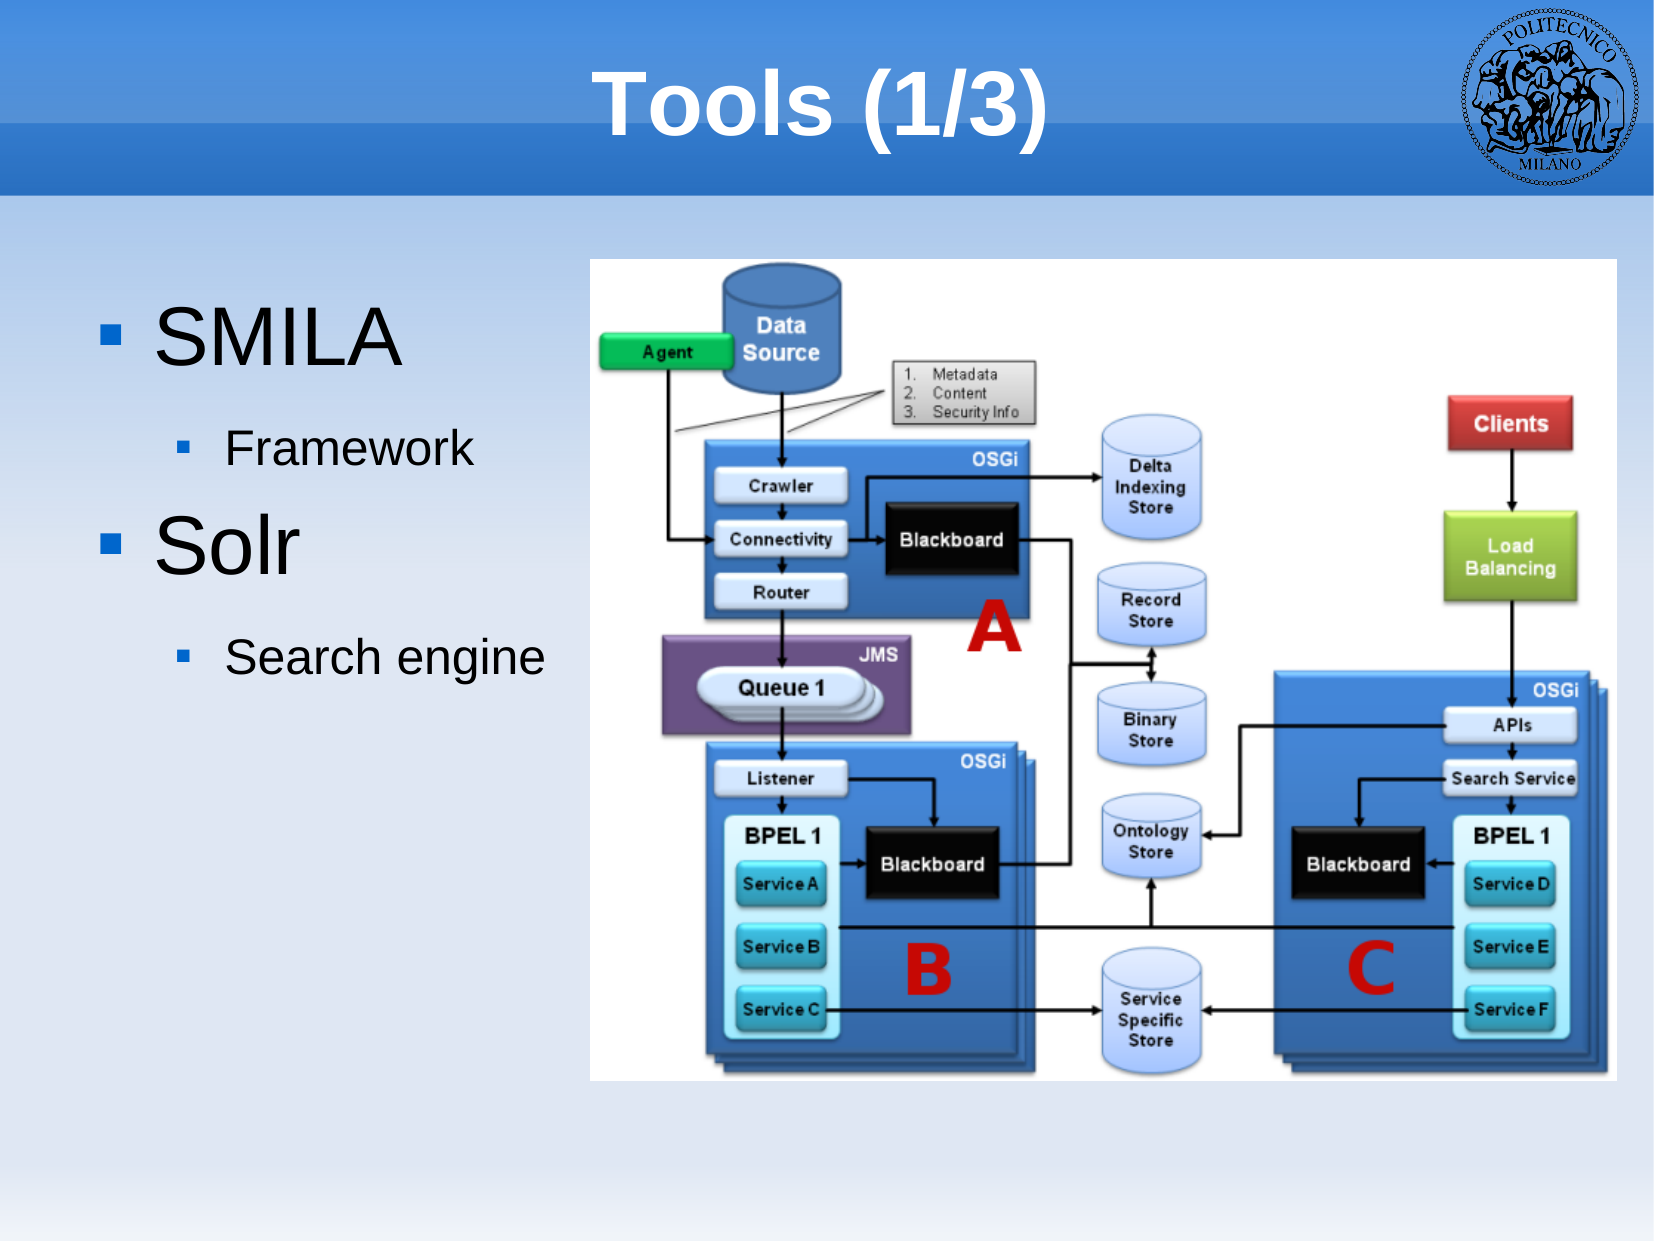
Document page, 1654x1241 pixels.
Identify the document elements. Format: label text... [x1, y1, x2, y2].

list SMILA Framework Solr Search engine [82, 290, 1571, 1094]
title Tools (1/3) [76, 7, 1565, 200]
picture [0, 0, 1654, 1241]
